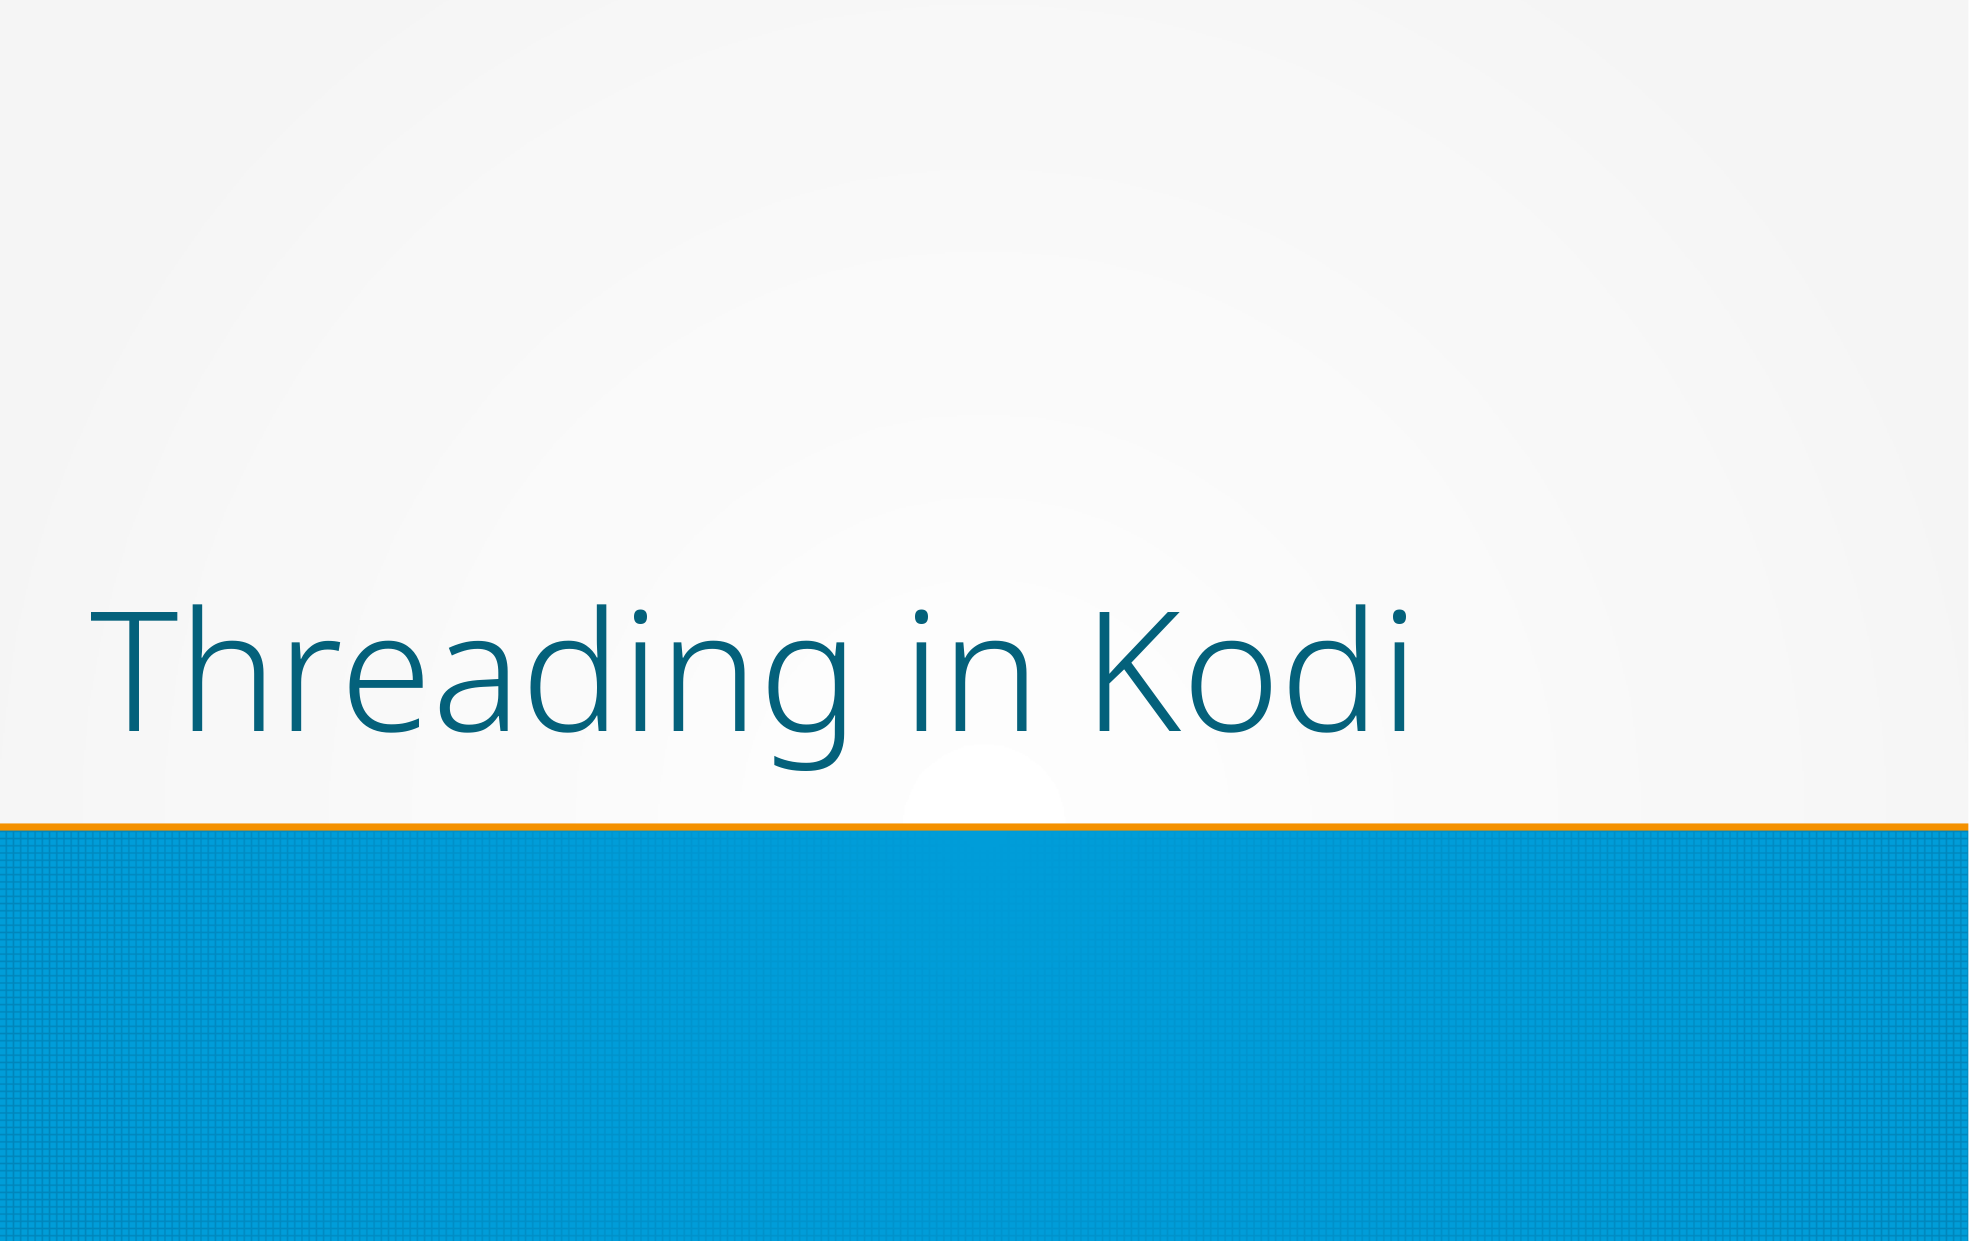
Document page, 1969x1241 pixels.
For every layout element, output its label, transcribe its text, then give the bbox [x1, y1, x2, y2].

picture [0, 0, 1969, 830]
title Threading in Kodi [89, 49, 1862, 780]
